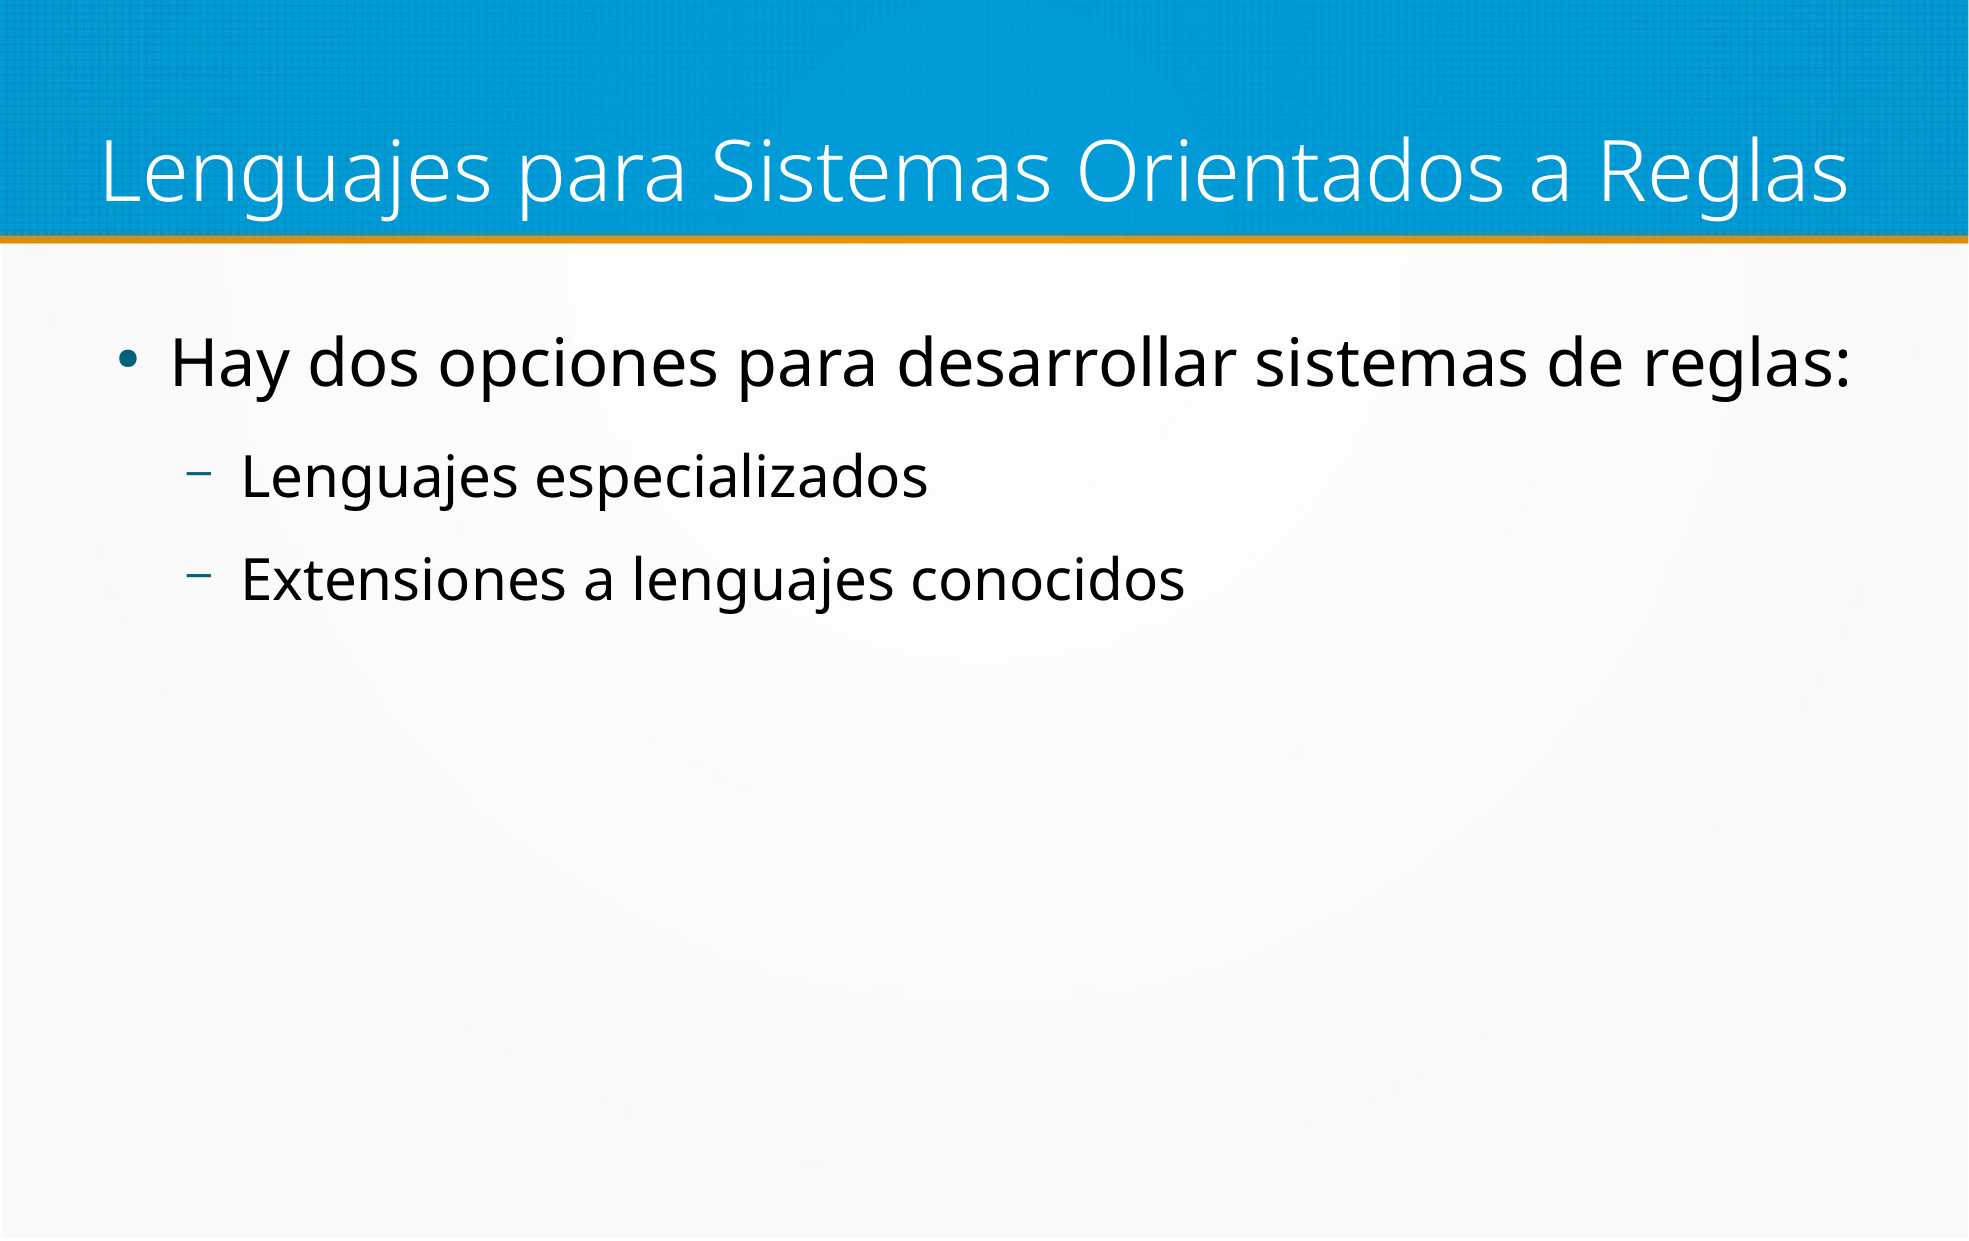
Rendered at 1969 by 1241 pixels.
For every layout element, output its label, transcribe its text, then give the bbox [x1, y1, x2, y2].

picture [0, 233, 1969, 1241]
list Hay dos opciones para desarrollar sistemas de reglas: Lenguajes especializados Extensiones a lenguajes conocidos [98, 315, 1861, 1081]
title Lenguajes para Sistemas Orientados a Reglas [98, 19, 1870, 227]
